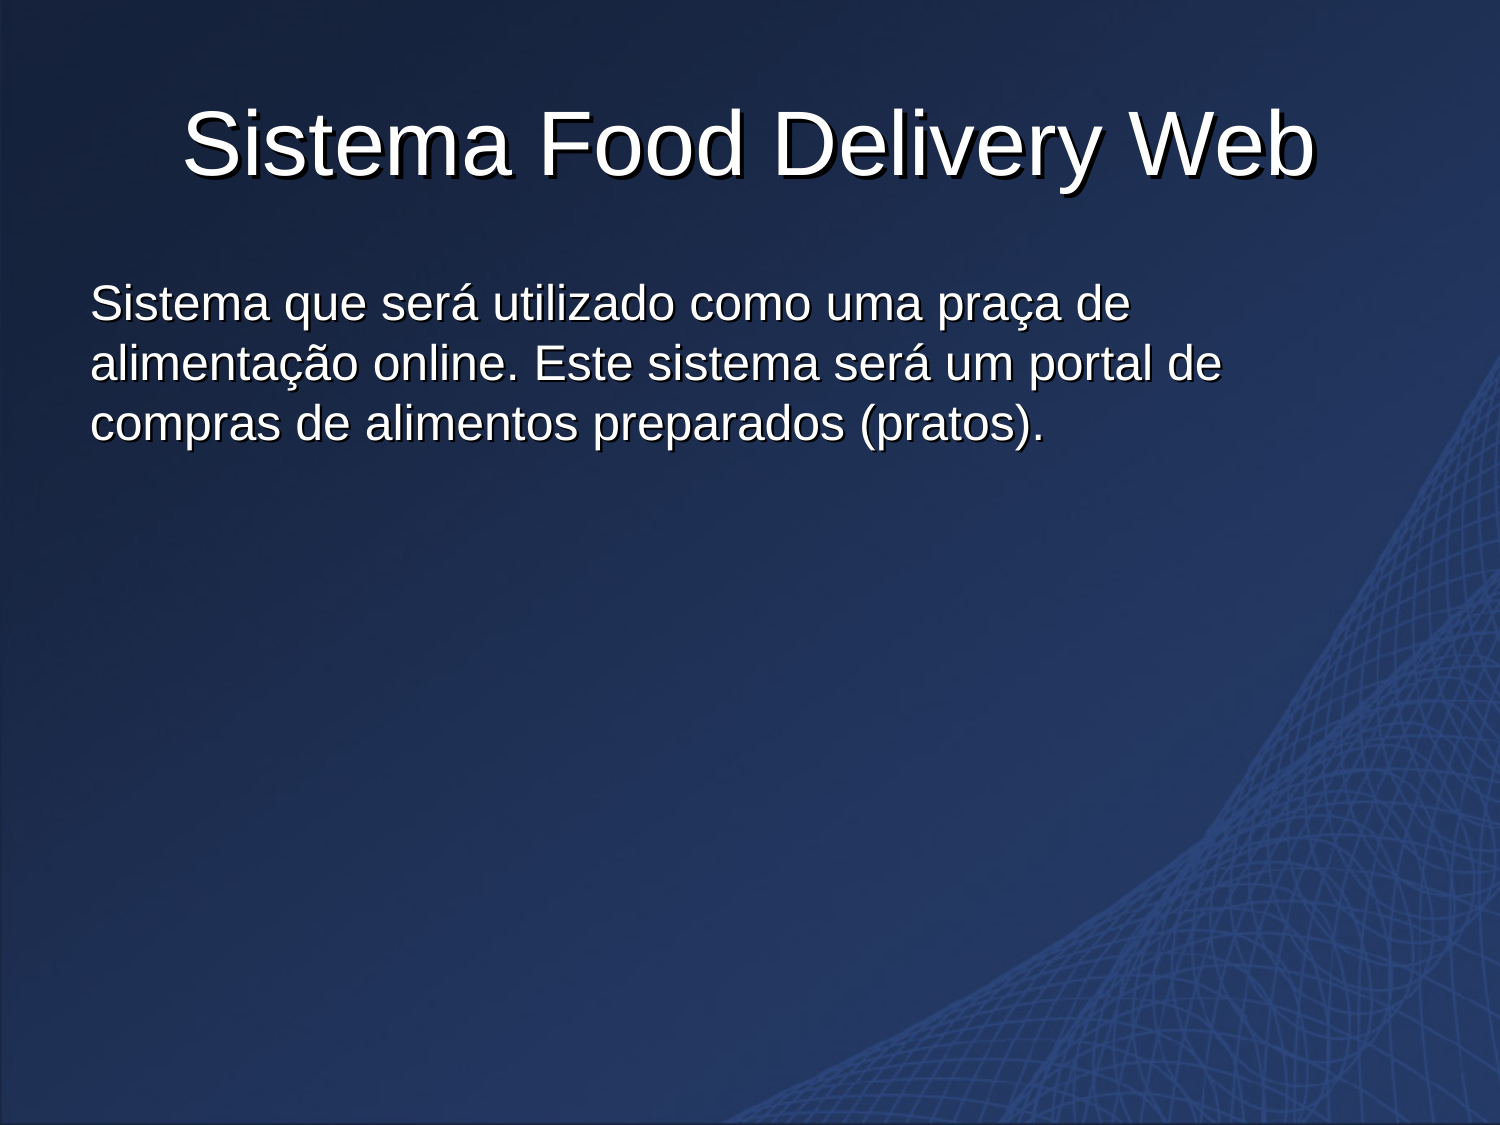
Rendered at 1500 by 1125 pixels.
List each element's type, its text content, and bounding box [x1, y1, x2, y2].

title Sistema Food Delivery Web [75, 20, 1426, 257]
picture [0, 0, 1500, 1125]
list Sistema que será utilizado como uma praça de alimentação online. Este sistema será um portal de compras de alimentos preparados (pratos). [75, 262, 1426, 1006]
